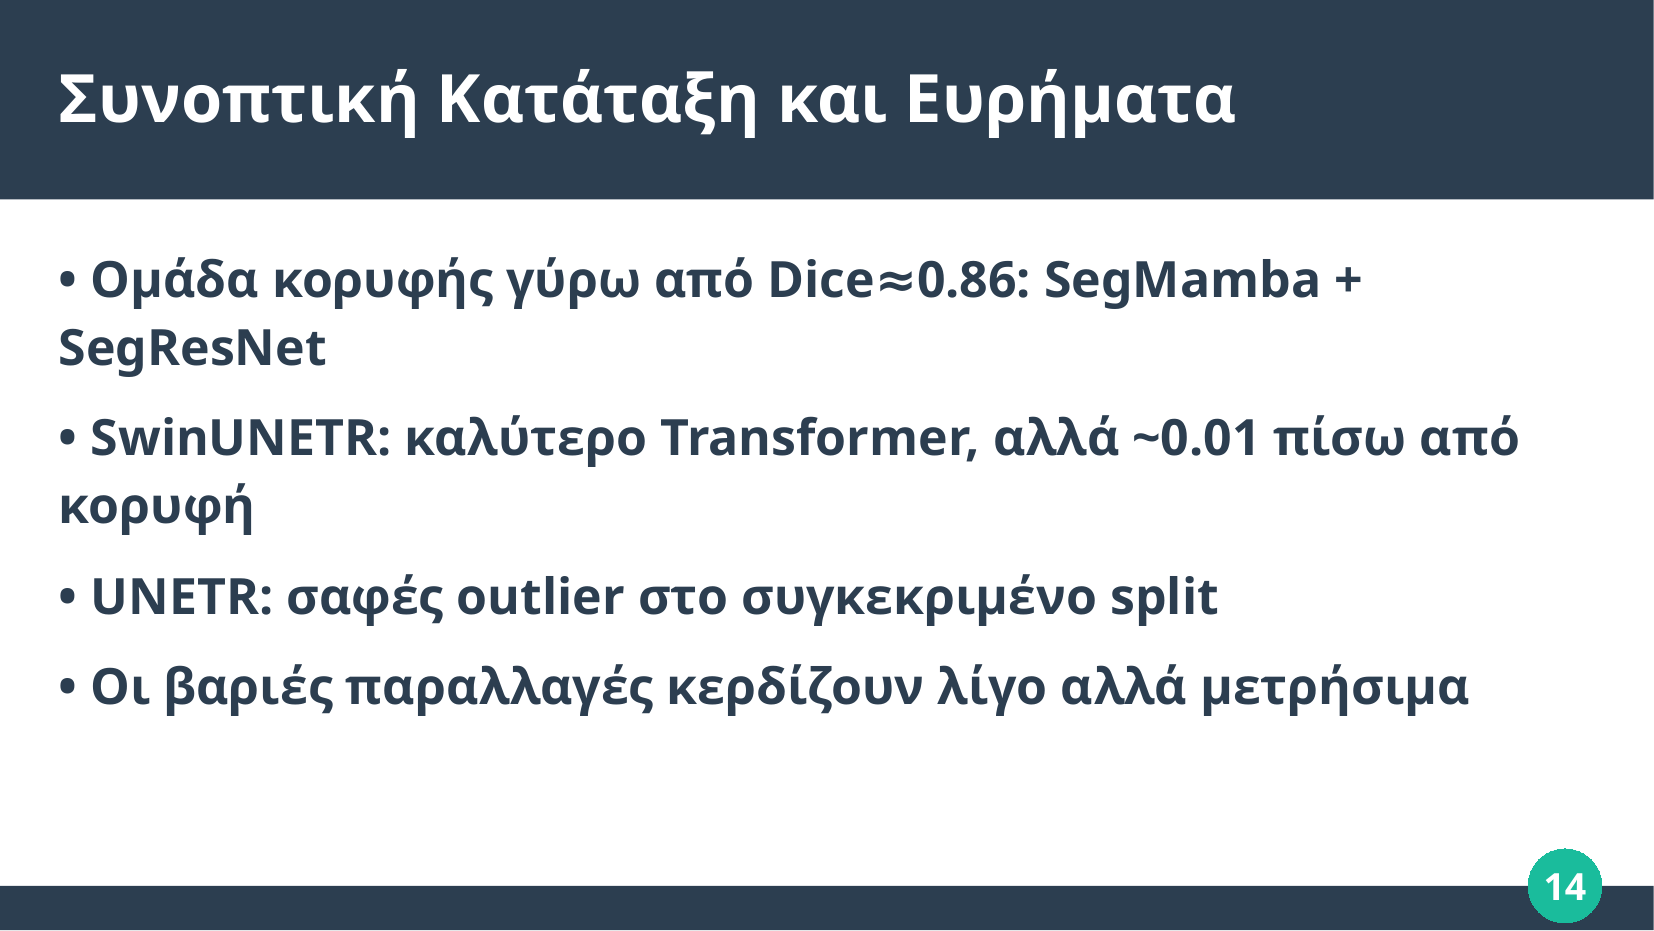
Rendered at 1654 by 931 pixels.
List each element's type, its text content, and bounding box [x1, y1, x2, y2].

list • Ομάδα κορυφής γύρω από Dice≈0.86: SegMamba + SegResNet • SwinUNETR: καλύτερο Transformer, αλλά ~0.01 πίσω από κορυφή • UNETR: σαφές outlier στο συγκεκριμένο split • Οι βαριές παραλλαγές κερδίζουν λίγο αλλά μετρήσιμα [59, 243, 1595, 864]
title Συνοπτική Κατάταξη και Ευρήματα [59, 37, 1595, 156]
